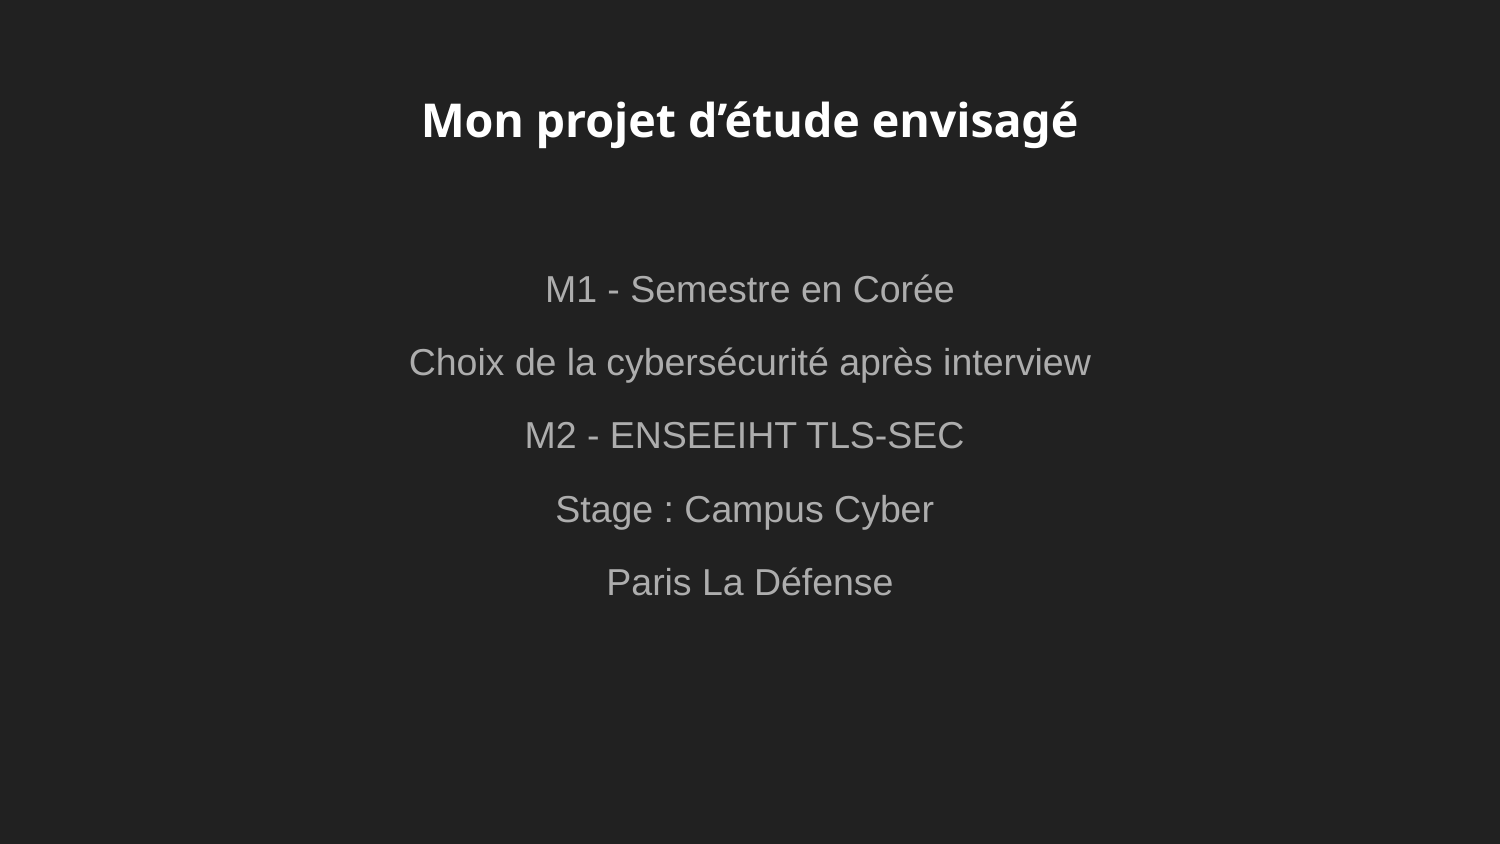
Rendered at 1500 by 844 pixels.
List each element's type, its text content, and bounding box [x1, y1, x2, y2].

title Mon projet d’étude envisagé [51, 72, 1449, 167]
list M1 - Semestre en Corée Choix de la cybersécurité après interview M2 - ENSEEIHT TLS-SEC Stage : Campus Cyber Paris La Défense [51, 189, 1449, 750]
